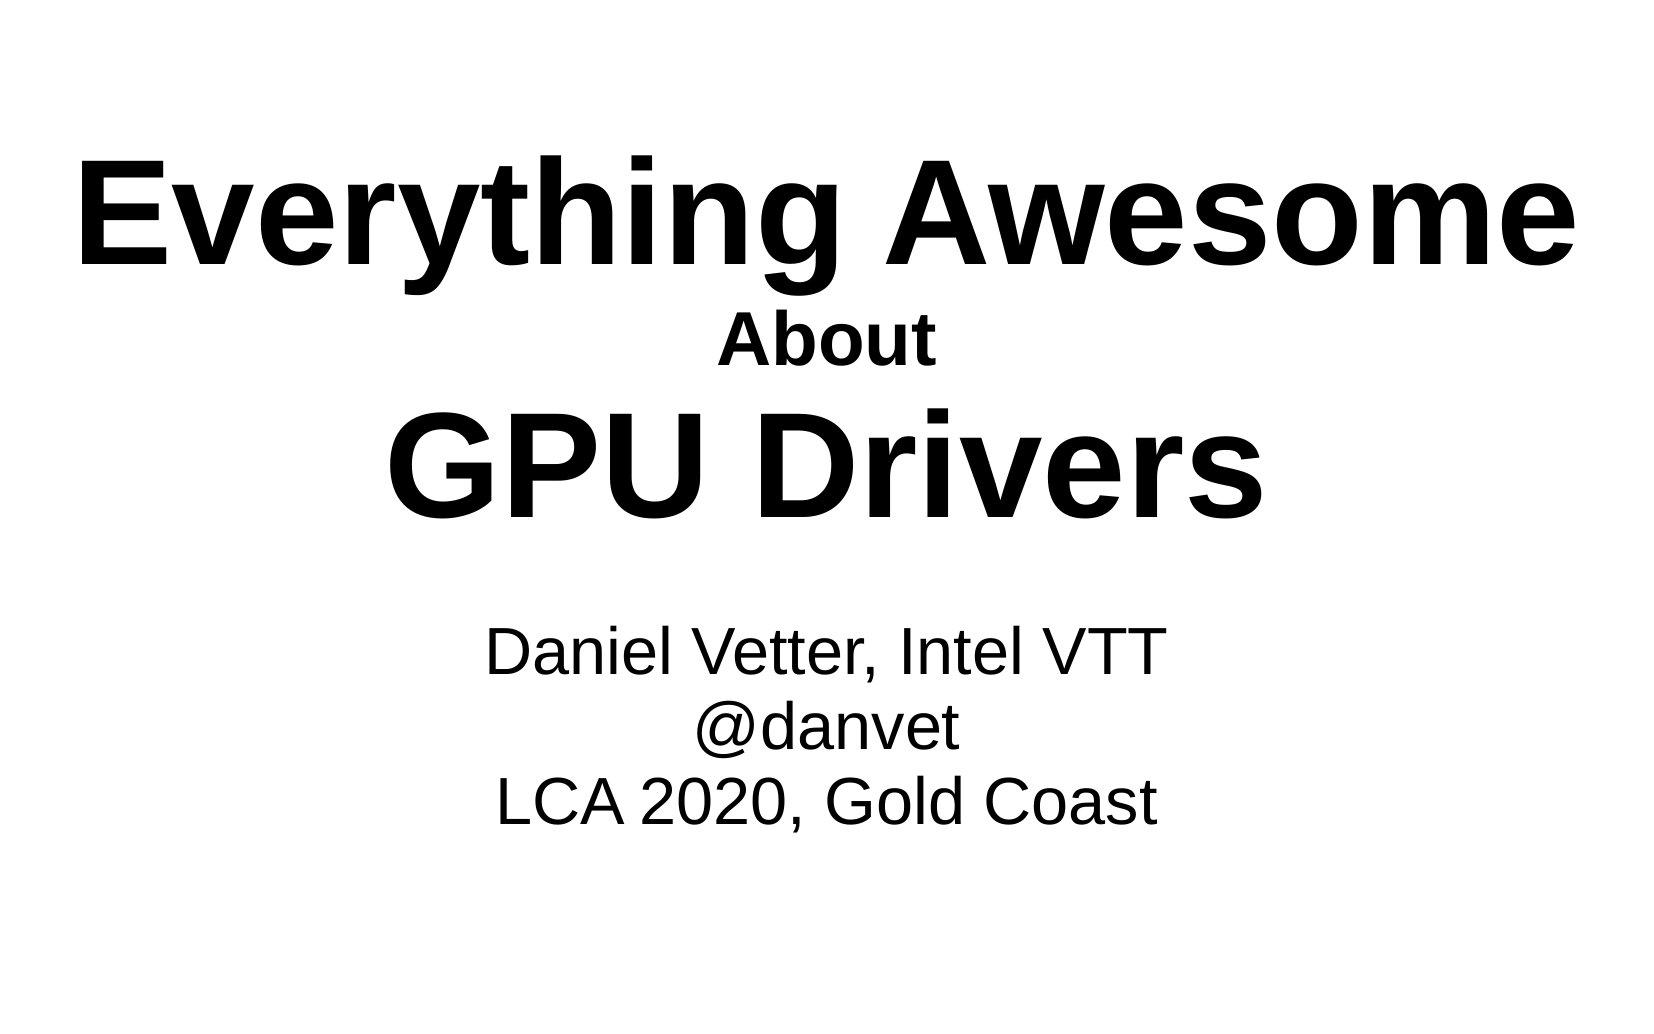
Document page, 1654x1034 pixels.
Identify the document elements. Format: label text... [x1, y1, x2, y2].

subtitle Daniel Vetter, Intel VTT @danvet LCA 2020, Gold Coast [82, 614, 1571, 839]
title Everything Awesome About GPU Drivers [47, 44, 1607, 634]
